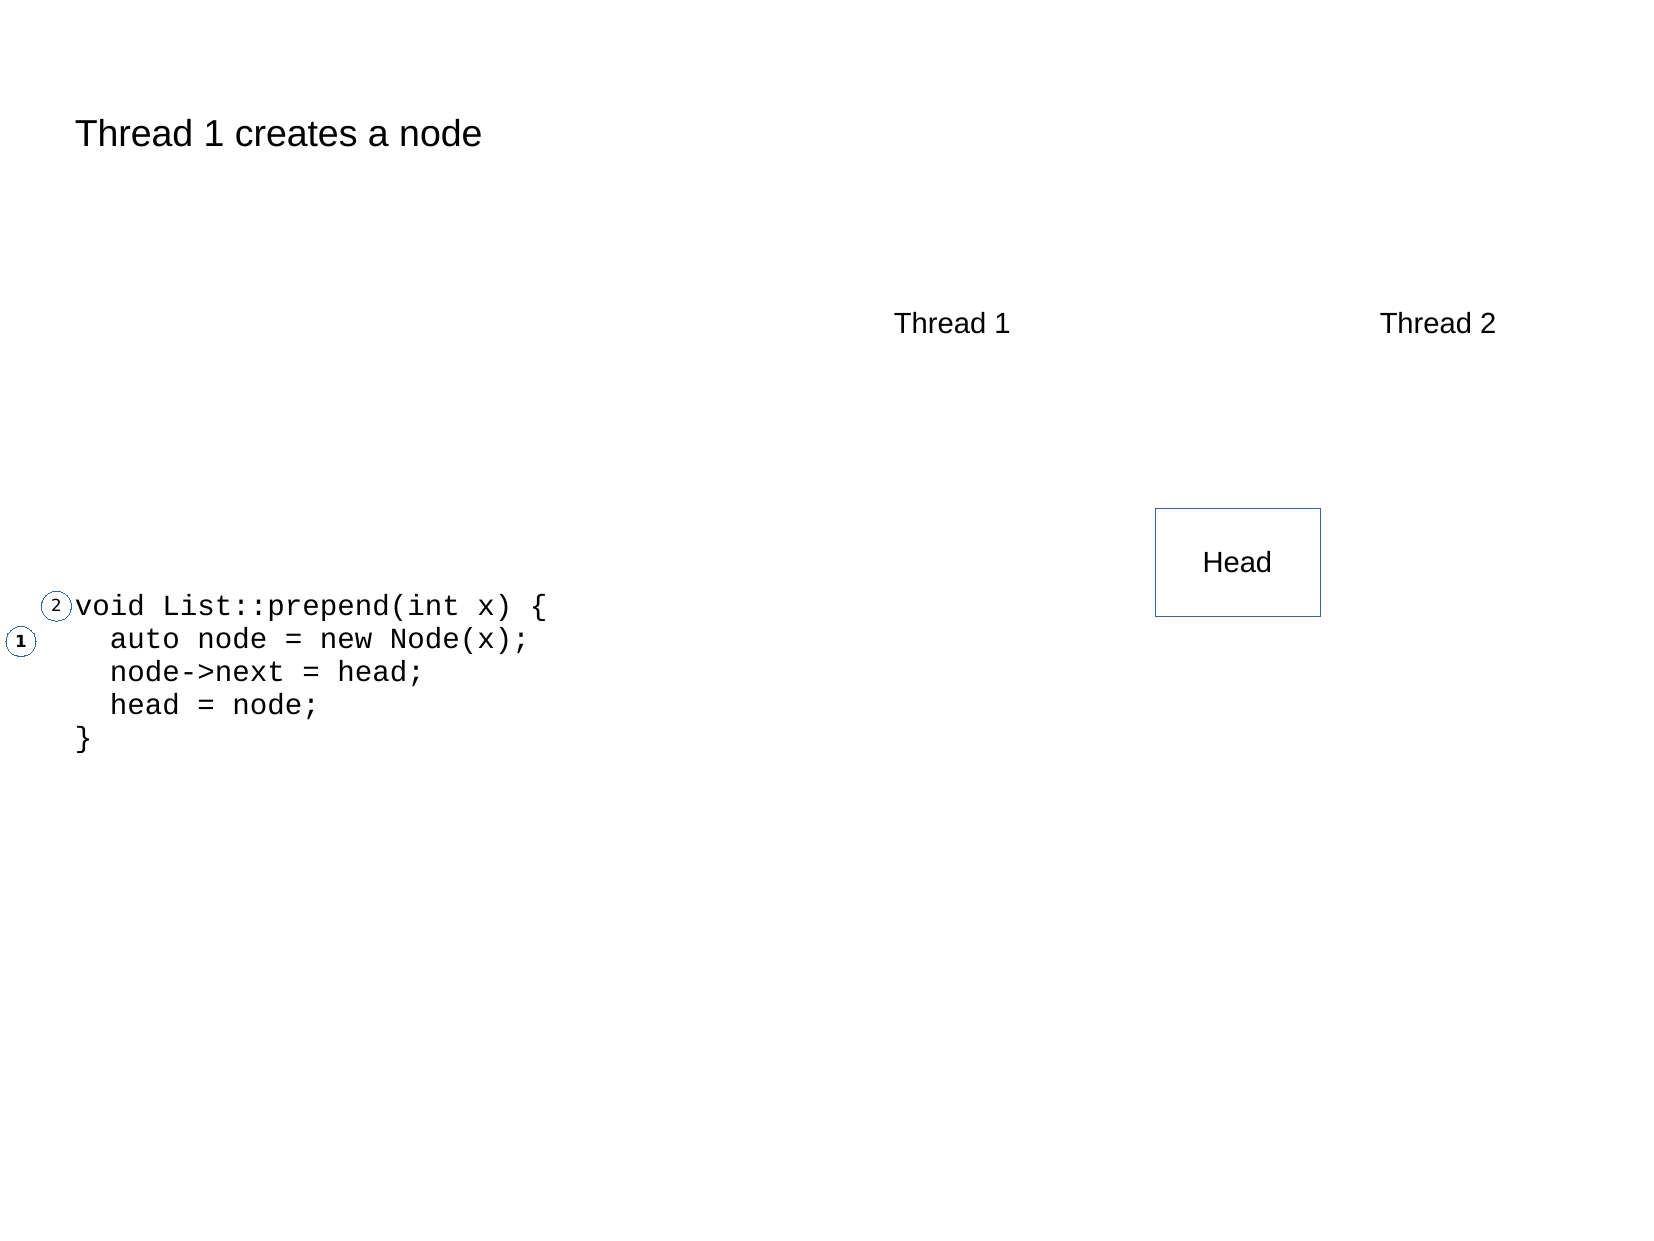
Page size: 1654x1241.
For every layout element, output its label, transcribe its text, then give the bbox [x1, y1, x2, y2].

text_box Thread 2 [1365, 300, 1512, 348]
text_box void List::prepend(int x) { auto node = new Node(x); node->next = head; head = node; } [60, 583, 563, 797]
text_box Thread 1 creates a node [60, 104, 498, 162]
text_box 2 [41, 591, 72, 622]
text_box Thread 1 [879, 300, 1026, 348]
text_box Head [1155, 508, 1321, 617]
text_box 1 [5, 626, 37, 657]
